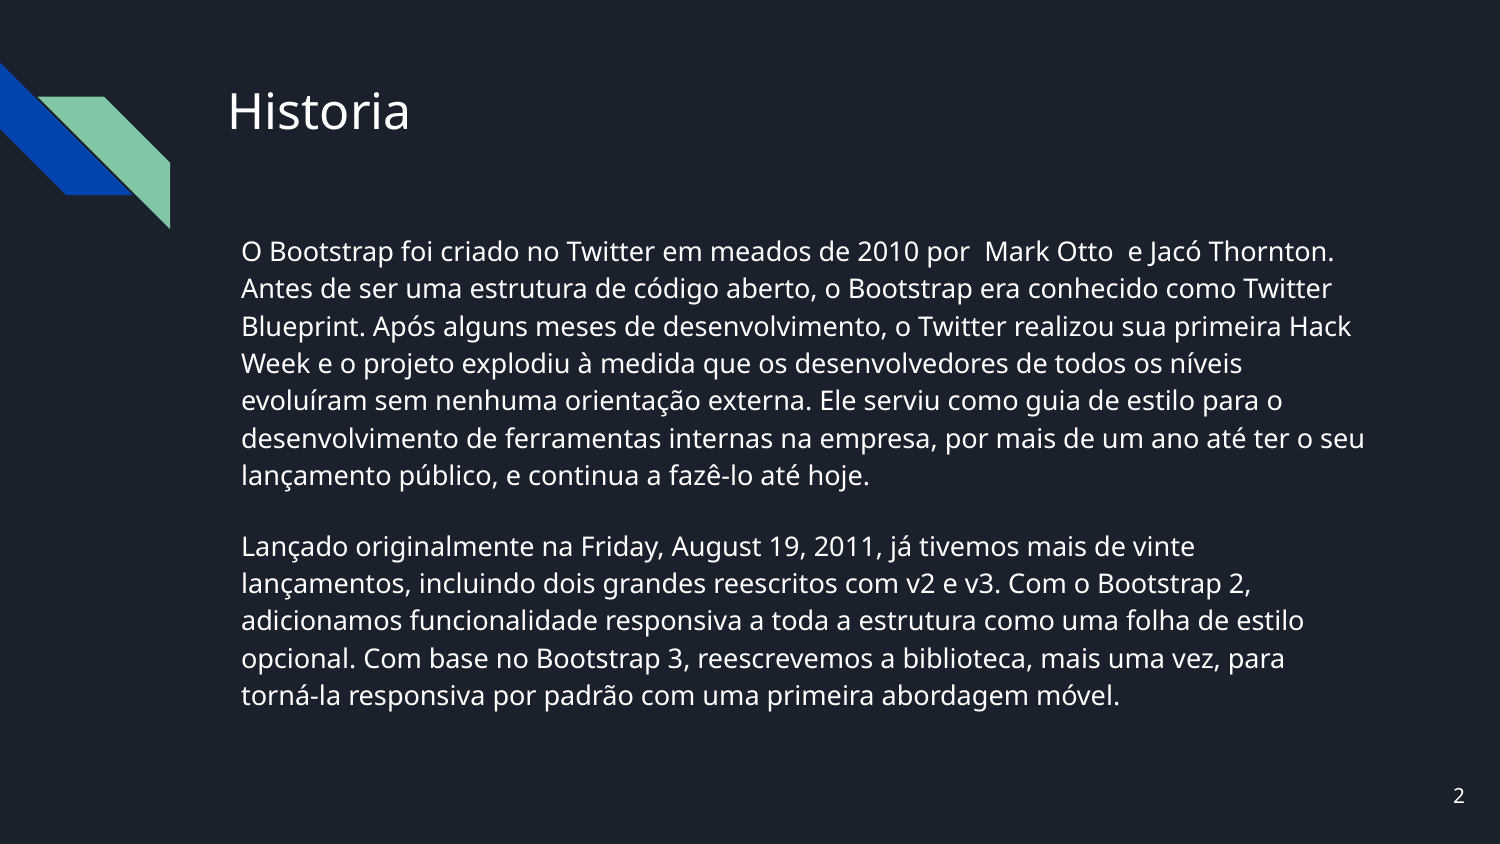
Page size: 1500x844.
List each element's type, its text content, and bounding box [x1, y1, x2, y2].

slide_number <número> [1389, 764, 1480, 830]
list O Bootstrap foi criado no Twitter em meados de 2010 por Mark Otto e Jacó Thornton. Antes de ser uma estrutura de código aberto, o Bootstrap era conhecido como Twitter Blueprint. Após alguns meses de desenvolvimento, o Twitter realizou sua primeira Hack Week e o projeto explodiu à medida que os desenvolvedores de todos os níveis evoluíram sem nenhuma orientação externa. Ele serviu como guia de estilo para o desenvolvimento de ferramentas internas na empresa, por mais de um ano até ter o seu lançamento público, e continua a fazê-lo até hoje. Lançado originalmente na Friday, August 19, 2011, já tivemos mais de vinte lançamentos, incluindo dois grandes reescritos com v2 e v3. Com o Bootstrap 2, adicionamos funcionalidade responsiva a toda a estrutura como uma folha de estilo opcional. Com base no Bootstrap 3, reescrevemos a biblioteca, mais uma vez, para torná-la responsiva por padrão com uma primeira abordagem móvel. [226, 214, 1381, 693]
title Historia [212, 64, 1368, 215]
